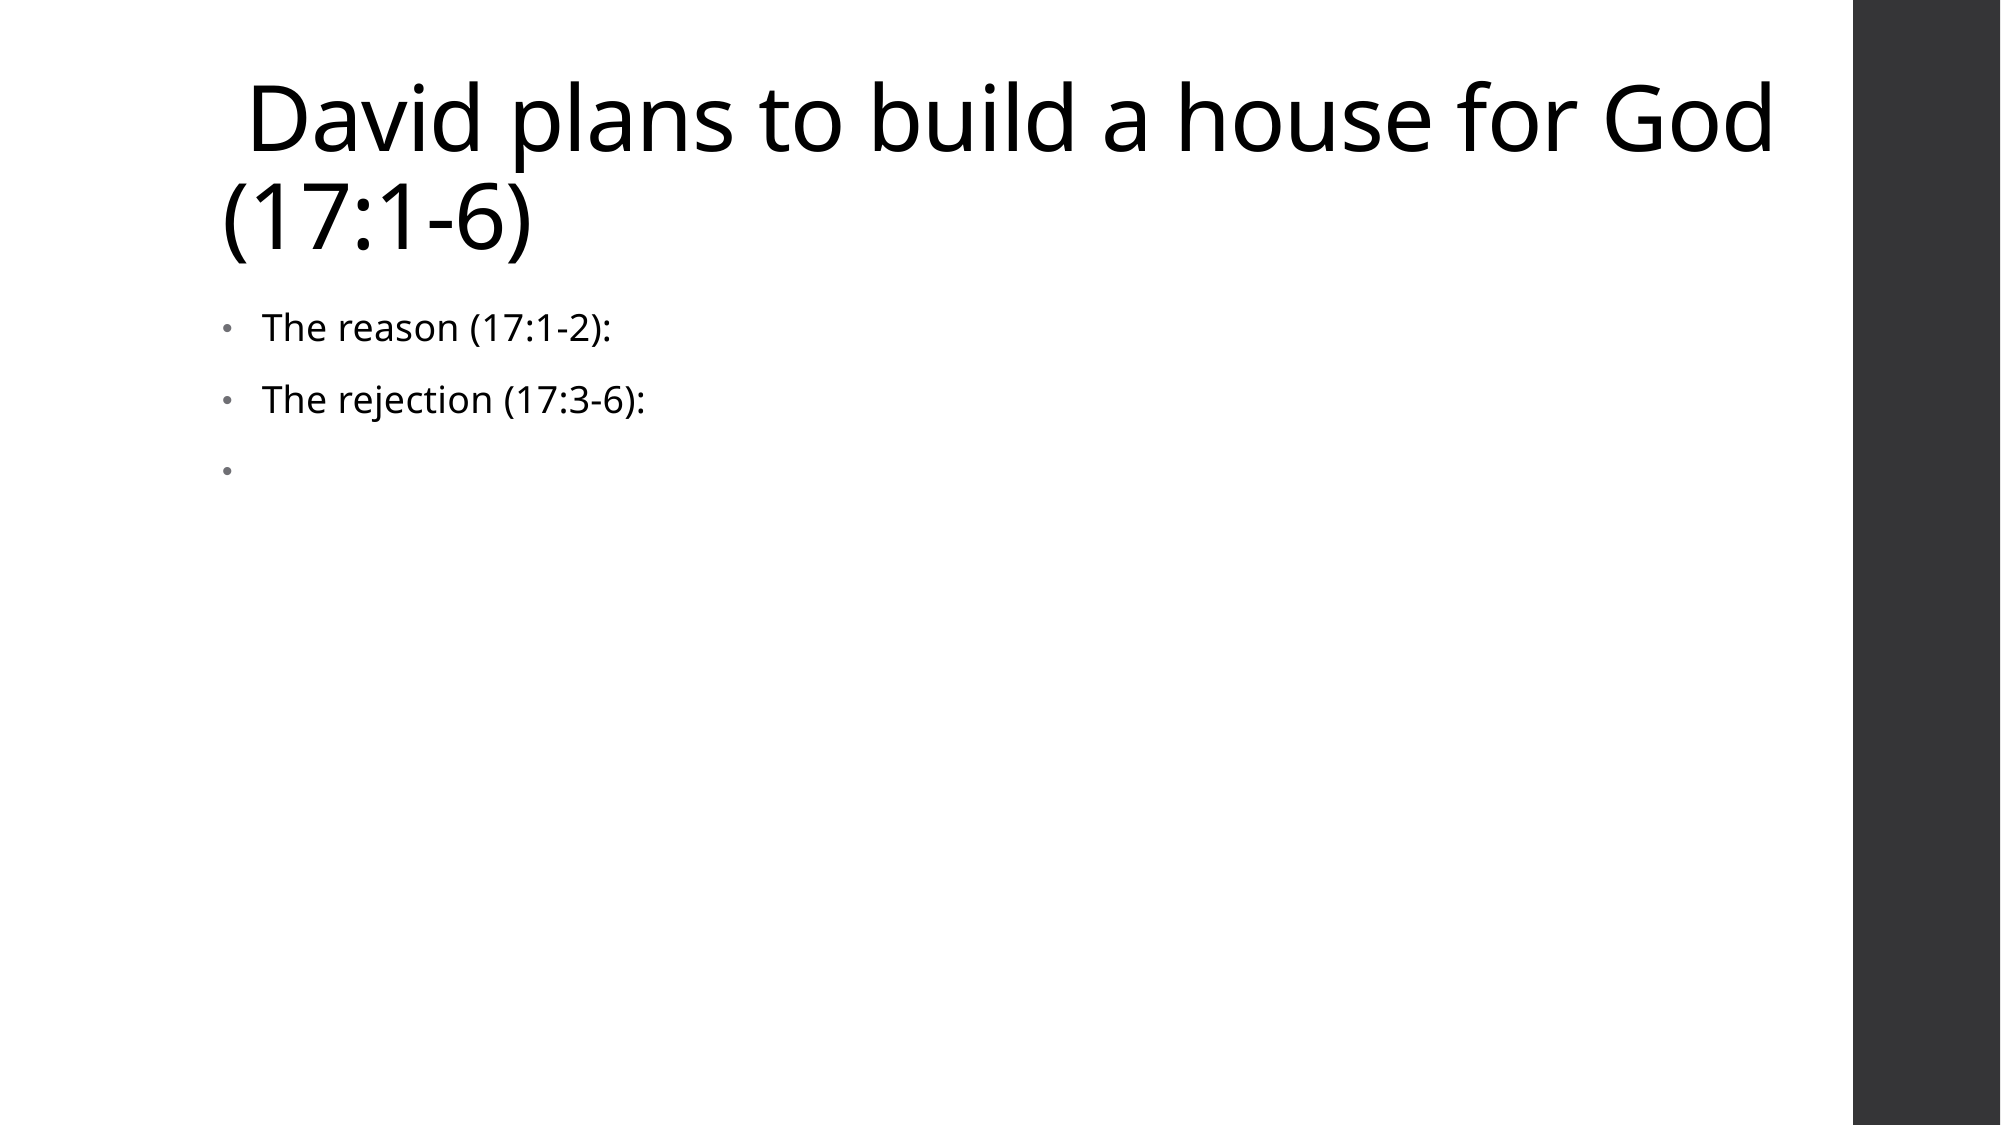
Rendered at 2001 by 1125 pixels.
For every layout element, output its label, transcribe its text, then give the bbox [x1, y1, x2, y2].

title David plans to build a house for God (17:1-6) [206, 60, 1797, 278]
list The reason (17:1-2): The rejection (17:3-6): [206, 299, 1617, 1014]
